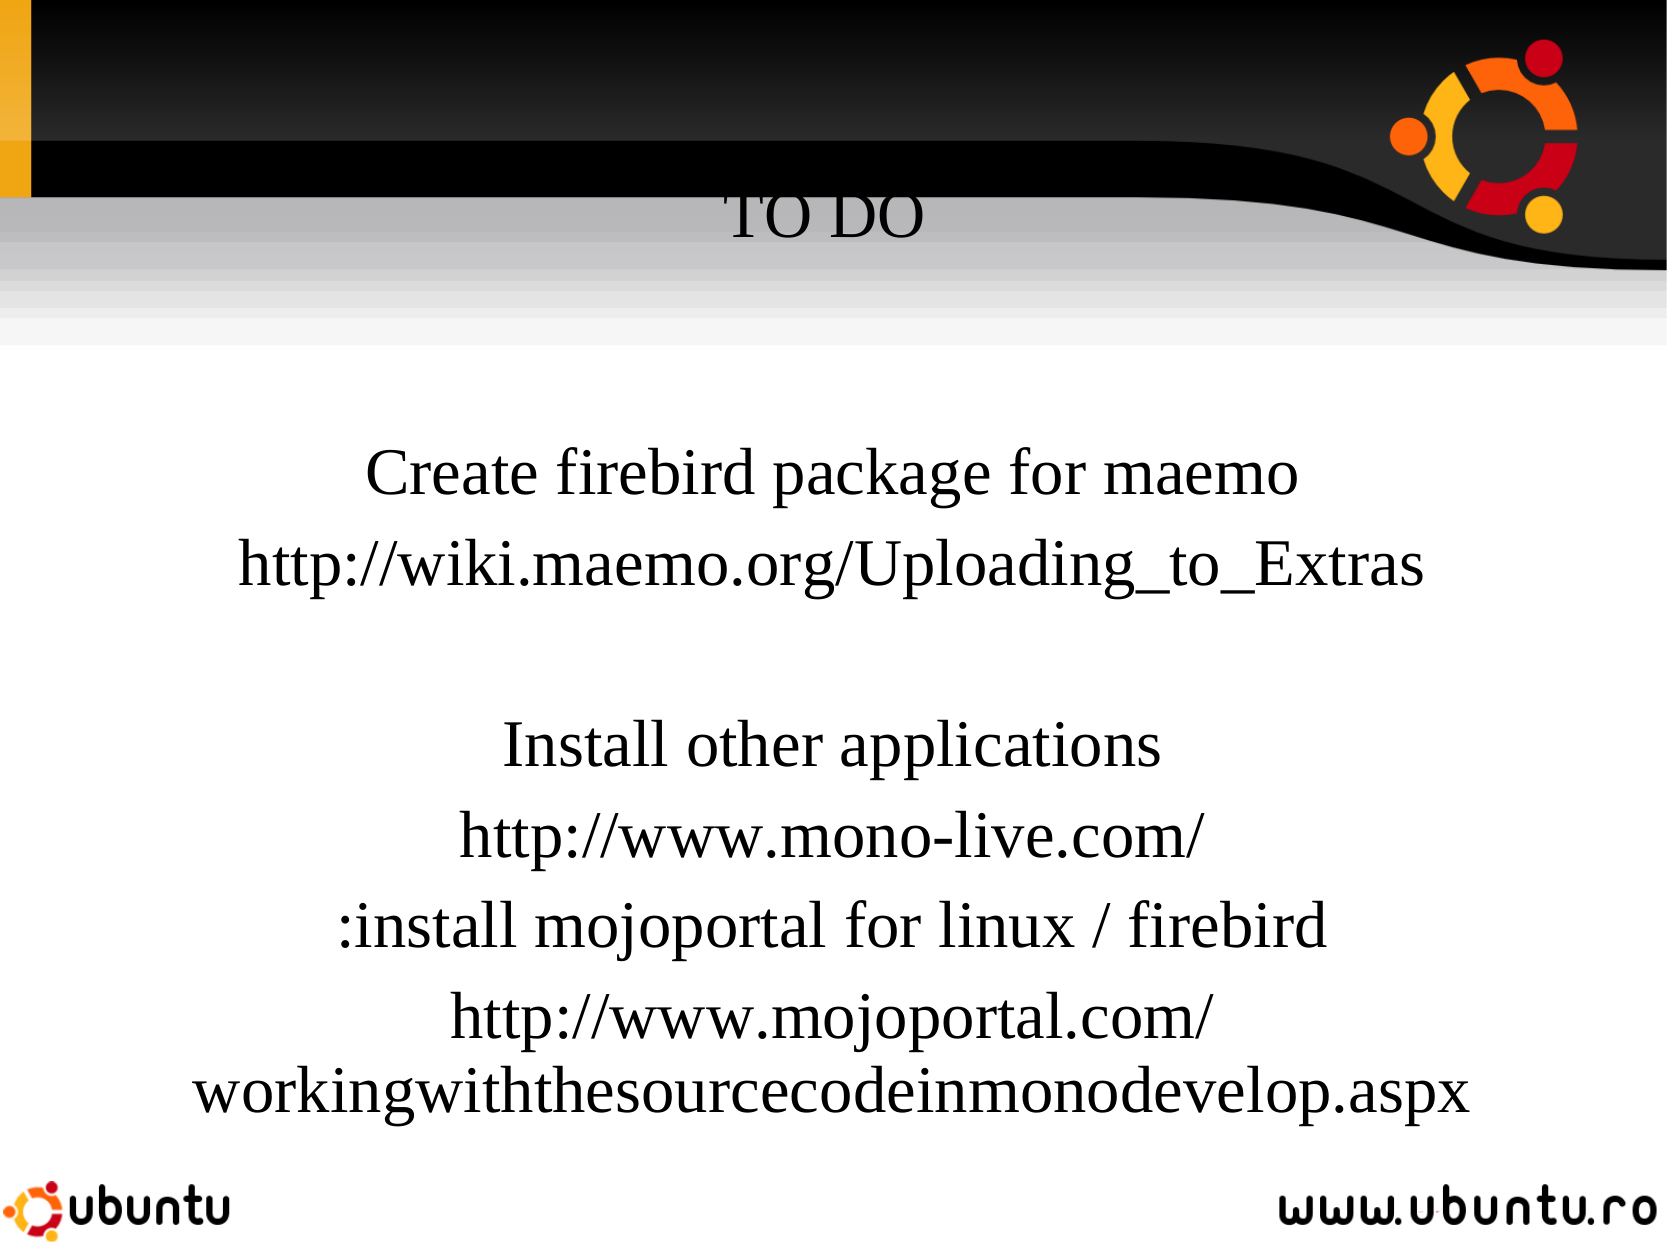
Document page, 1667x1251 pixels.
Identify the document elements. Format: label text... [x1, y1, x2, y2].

title TO DO [125, 118, 1542, 312]
picture [0, 0, 1667, 1251]
subtitle Create firebird package for maemo http://wiki.maemo.org/Uploading_to_Extras Install other applications http://www.mono-live.com/ :install mojoportal for linux / firebird http://www.mojoportal.com/workingwiththesourcecodeinmonodevelop.aspx [125, 317, 1542, 1154]
